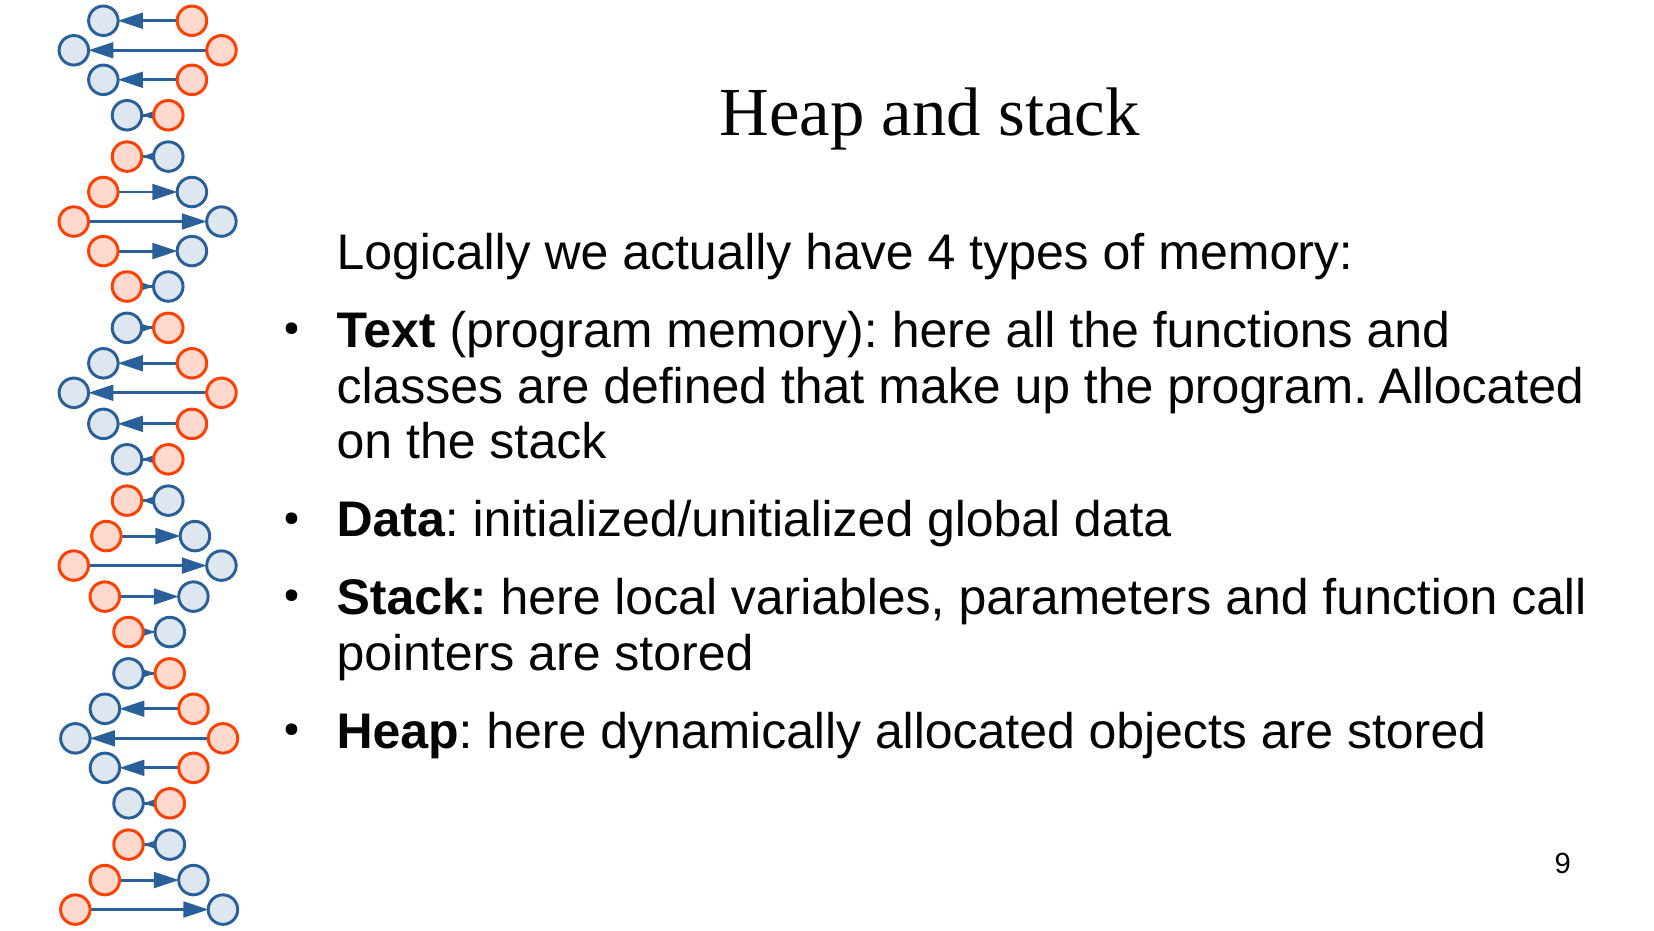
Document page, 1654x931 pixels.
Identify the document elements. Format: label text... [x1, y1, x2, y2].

list Logically we actually have 4 types of memory: Text (program memory): here all the functions and classes are defined that make up the program. Allocated on the stack Data: initialized/unitialized global data Stack: here local variables, parameters and function call pointers are stored Heap: here dynamically allocated objects are stored [265, 224, 1595, 764]
title Heap and stack [265, 35, 1595, 189]
